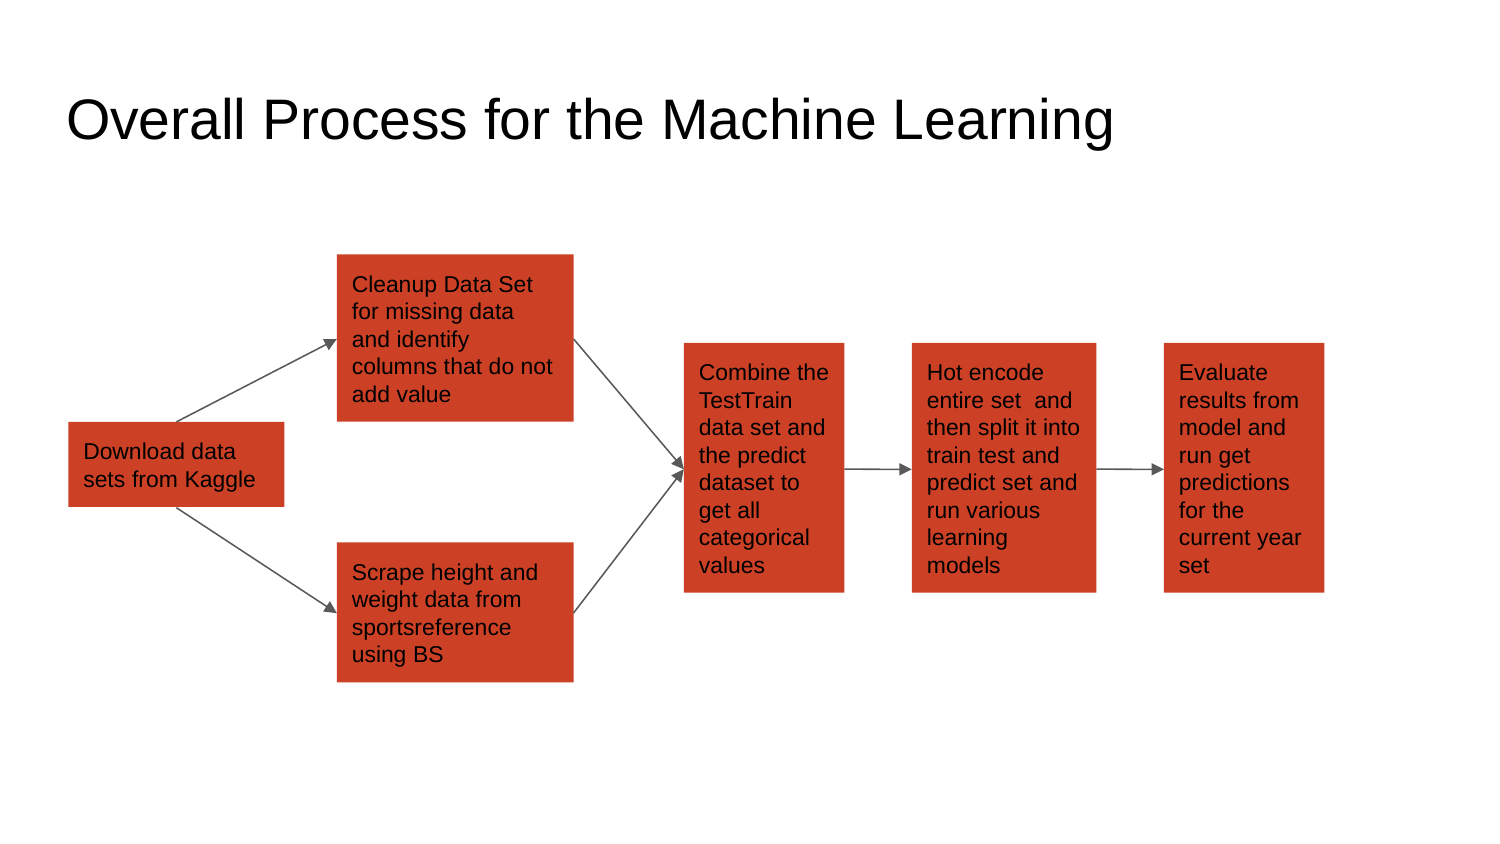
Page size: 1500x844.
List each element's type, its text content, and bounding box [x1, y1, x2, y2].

title Overall Process for the Machine Learning [51, 72, 1449, 167]
text_box Combine the TestTrain data set and the predict dataset to get all categorical values [683, 342, 845, 593]
text_box Cleanup Data Set for missing data and identify columns that do not add value [336, 254, 574, 422]
text_box Scrape height and weight data from sportsreference using BS [336, 542, 574, 683]
text_box Evaluate results from model and run get predictions for the current year set [1163, 342, 1325, 593]
text_box Download data sets from Kaggle [68, 421, 285, 507]
text_box Hot encode entire set and then split it into train test and predict set and run various learning models [911, 342, 1097, 593]
